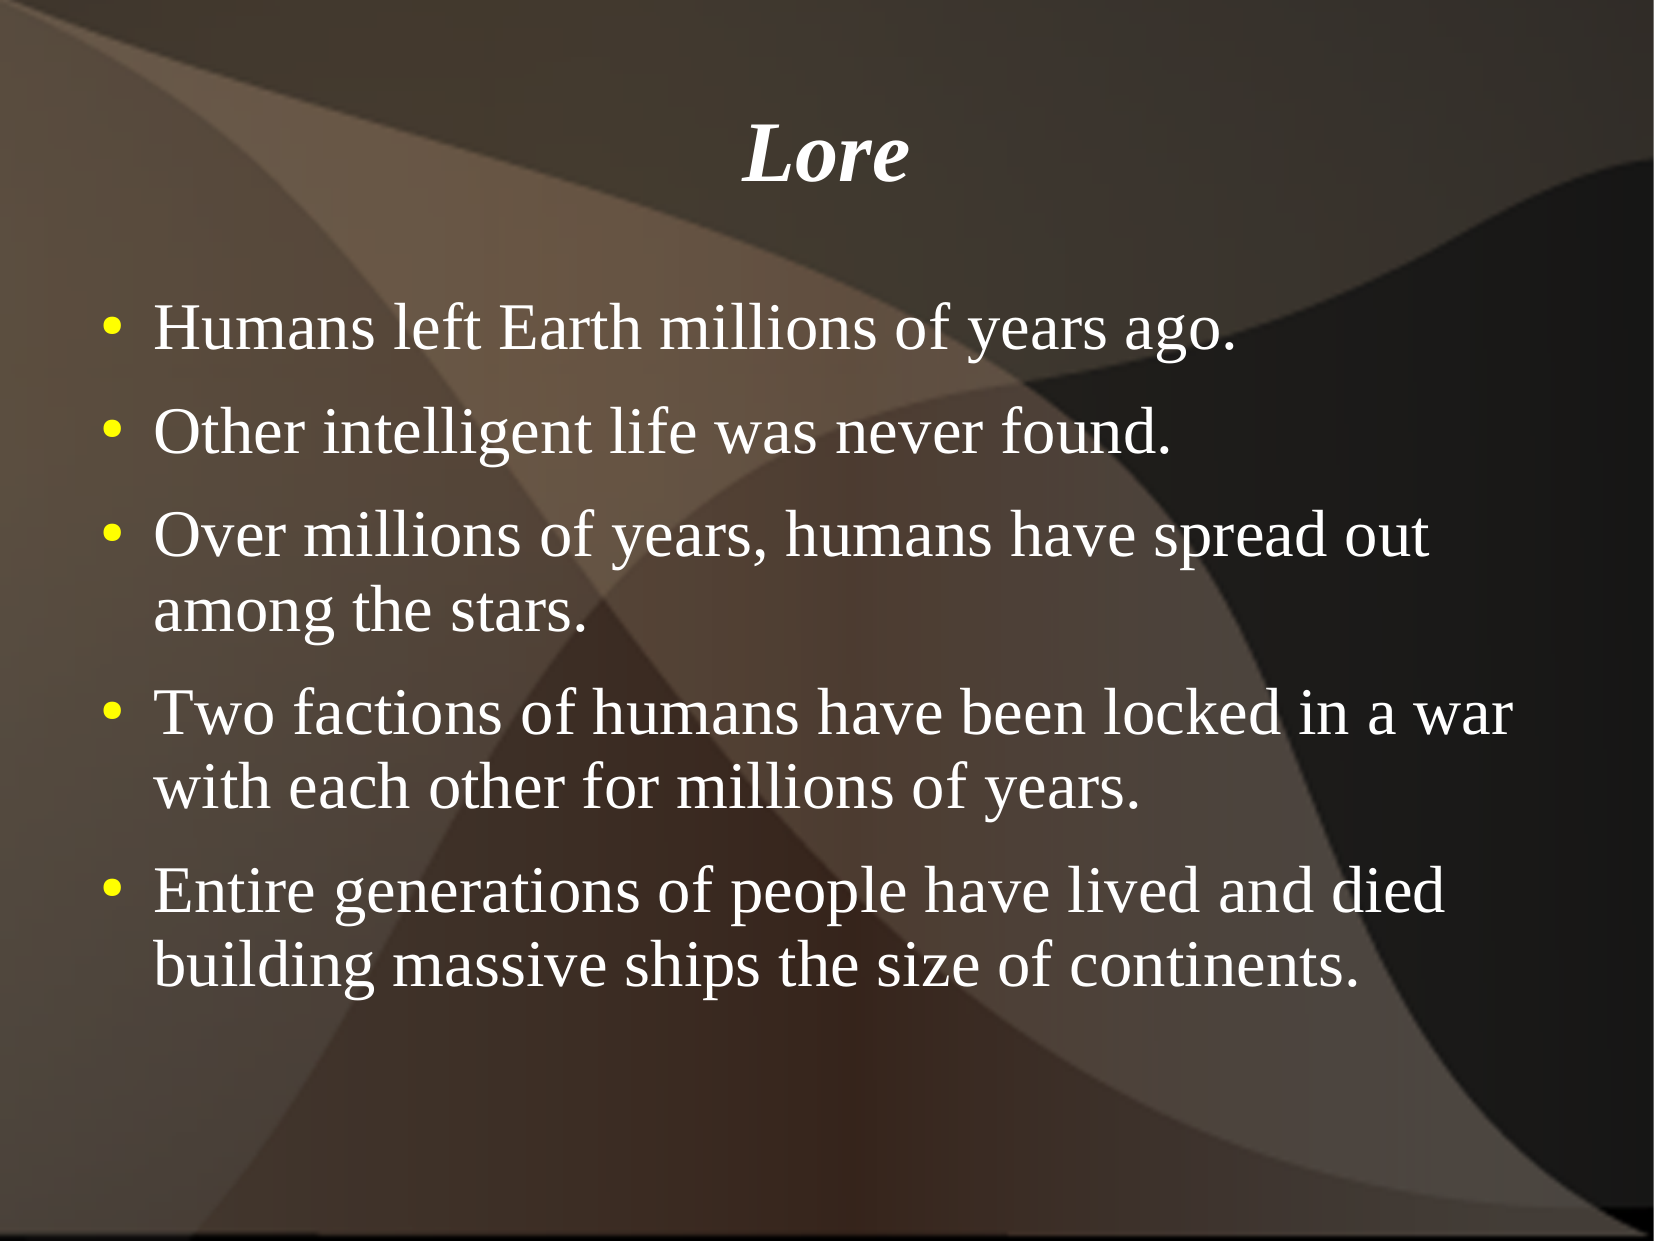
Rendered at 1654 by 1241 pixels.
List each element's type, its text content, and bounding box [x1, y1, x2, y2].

list Humans left Earth millions of years ago. Other intelligent life was never found. Over millions of years, humans have spread out among the stars. Two factions of humans have been locked in a war with each other for millions of years. Entire generations of people have lived and died building massive ships the size of continents. [82, 290, 1571, 1010]
title Lore [82, 49, 1571, 257]
picture [0, 0, 1654, 1241]
